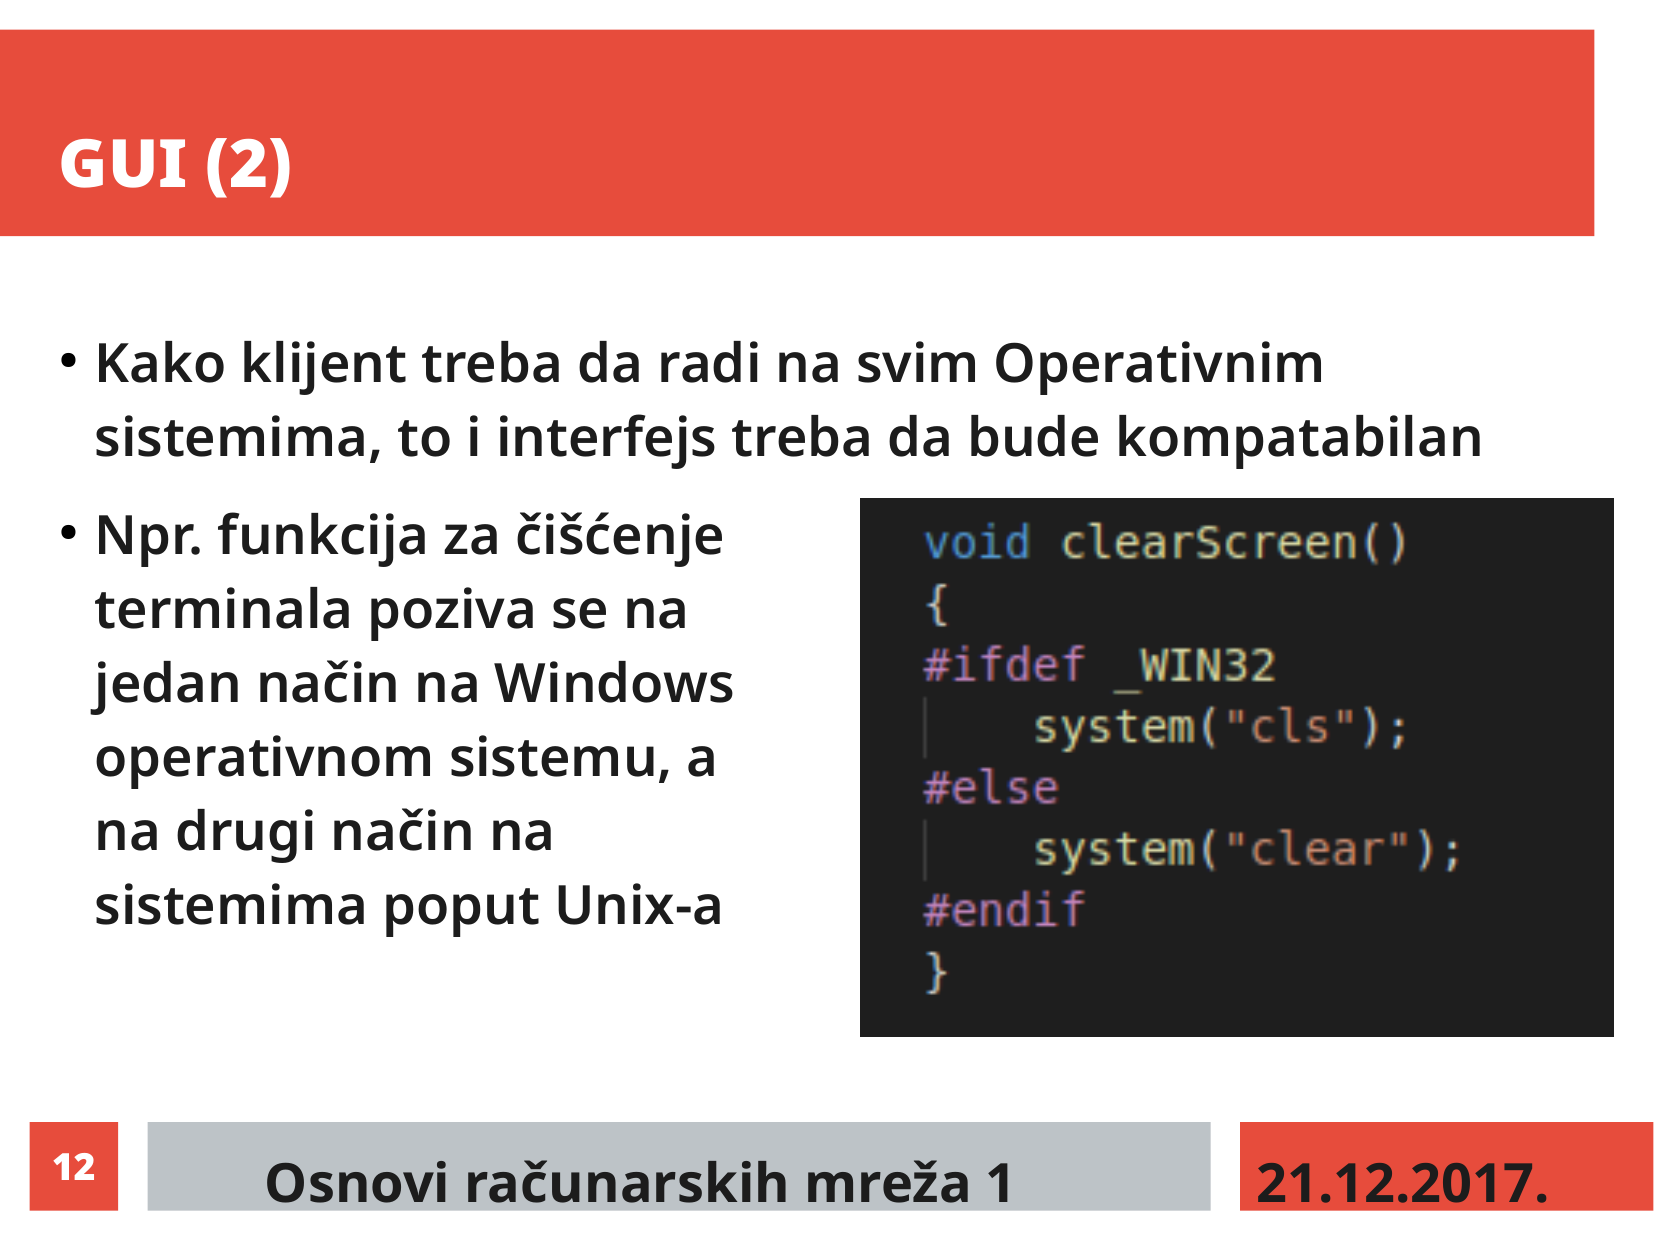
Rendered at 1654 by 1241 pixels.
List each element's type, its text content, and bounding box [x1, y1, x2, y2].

text_box 21.12.2017. [1256, 1144, 1634, 1220]
text_box Osnovi računarskih mreža 1 [265, 1144, 1132, 1205]
list Kako klijent treba da radi na svim Operativnim sistemima, to i interfejs treba da bude kompatabilan Npr. funkcija za čišćenje terminala poziva se na jedan način na Windows operativnom sistemu, a na drugi način na sistemima poput Unix-a [59, 324, 1565, 1093]
title GUI (2) [59, 59, 1595, 207]
picture [860, 498, 1614, 1037]
